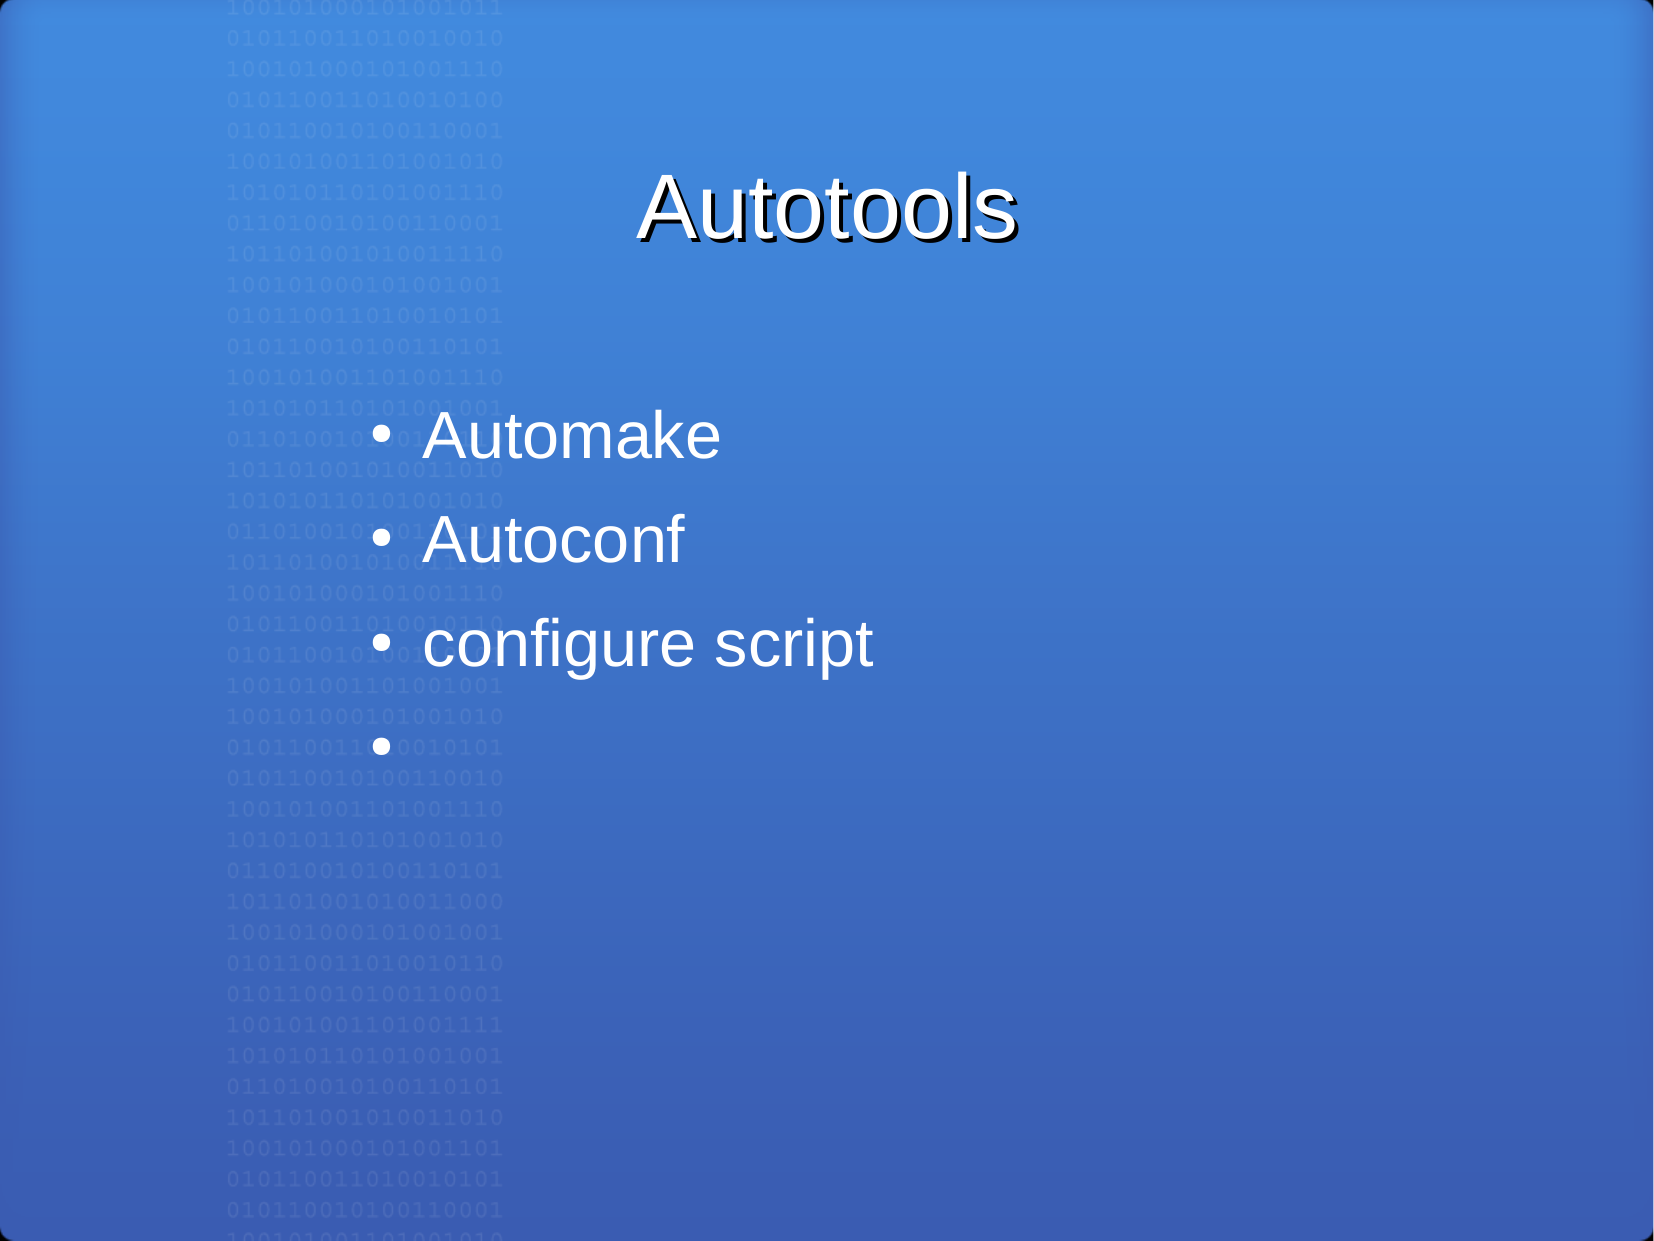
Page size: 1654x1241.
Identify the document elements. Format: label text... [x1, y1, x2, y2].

title Autotools [121, 102, 1534, 311]
picture [0, 0, 1654, 1241]
list Automake Autoconf configure script [334, 397, 1276, 1180]
